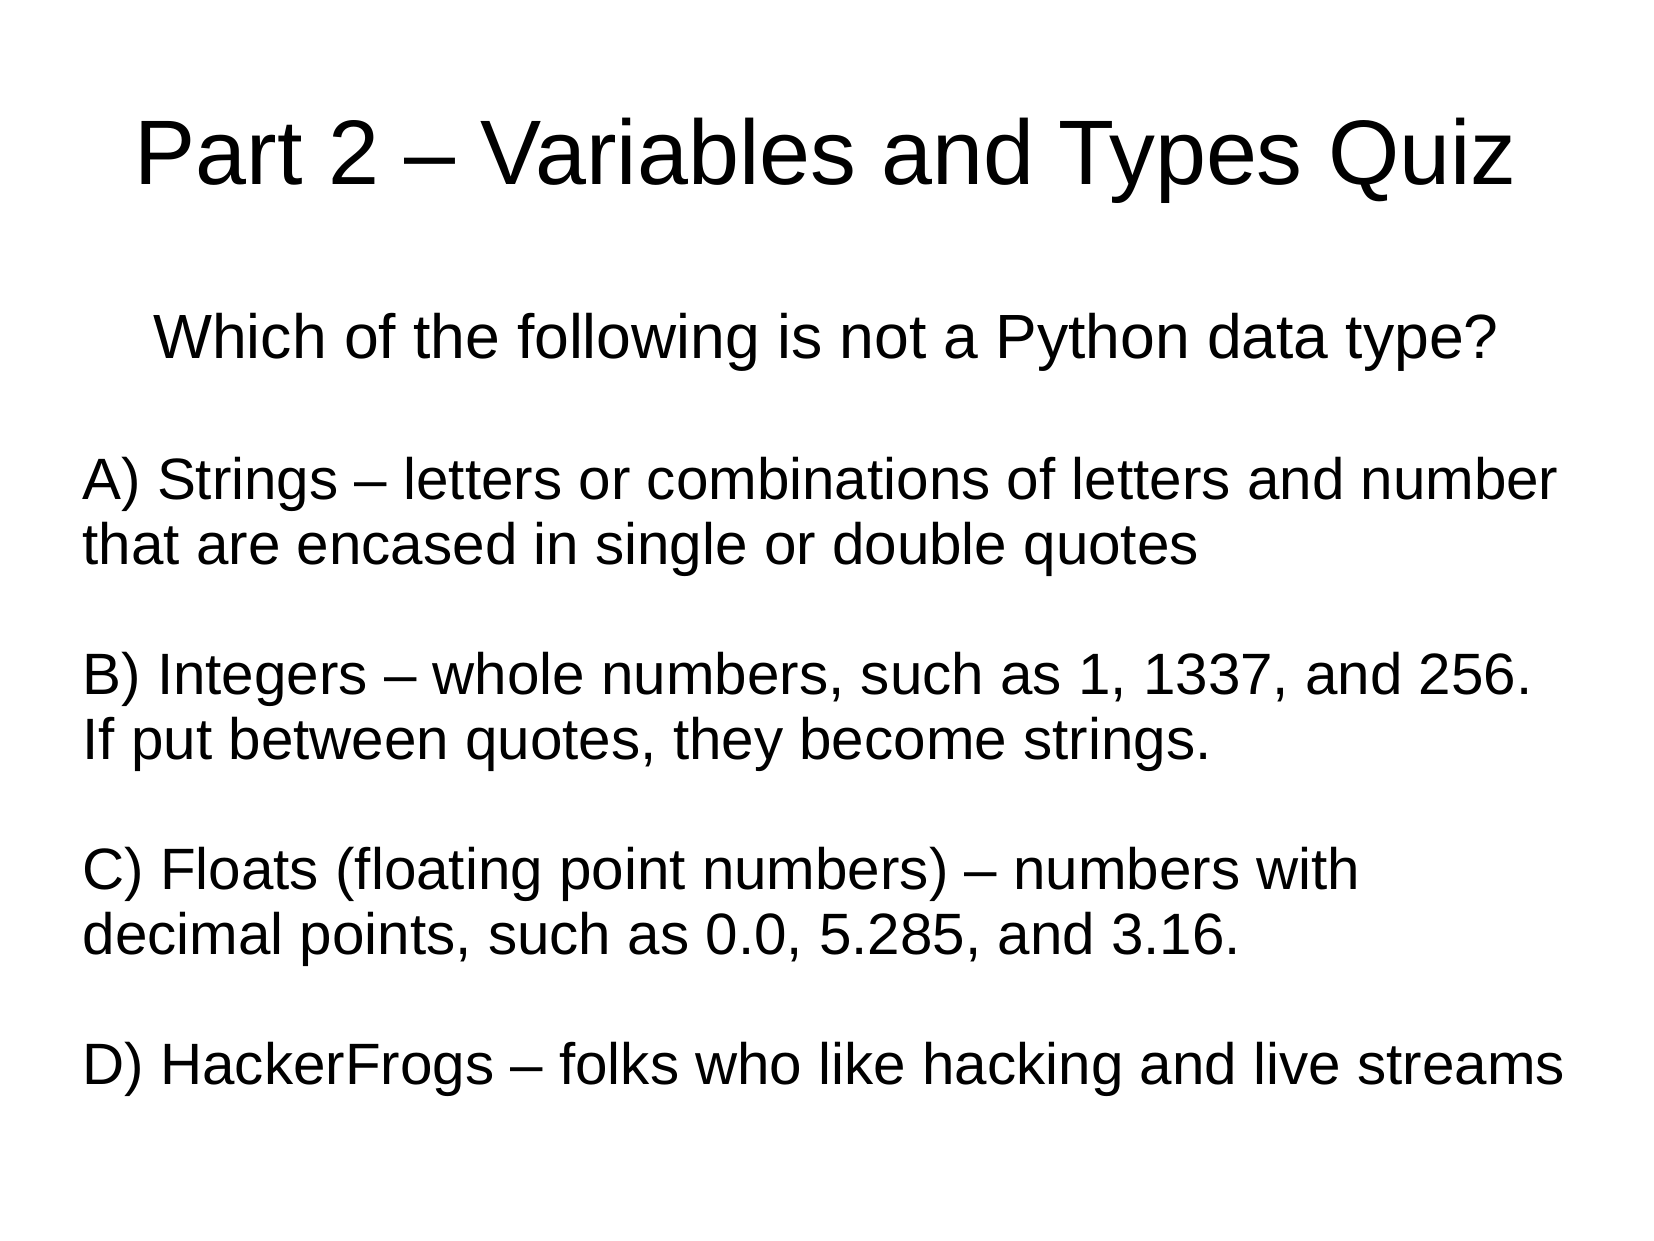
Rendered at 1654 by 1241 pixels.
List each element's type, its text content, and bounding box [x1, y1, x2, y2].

title Part 2 – Variables and Types Quiz [82, 49, 1571, 257]
subtitle Which of the following is not a Python data type? A) Strings – letters or combinations of letters and number that are encased in single or double quotes B) Integers – whole numbers, such as 1, 1337, and 256. If put between quotes, they become strings. C) Floats (floating point numbers) – numbers with decimal points, such as 0.0, 5.285, and 3.16. D) HackerFrogs – folks who like hacking and live streams [82, 288, 1571, 1111]
